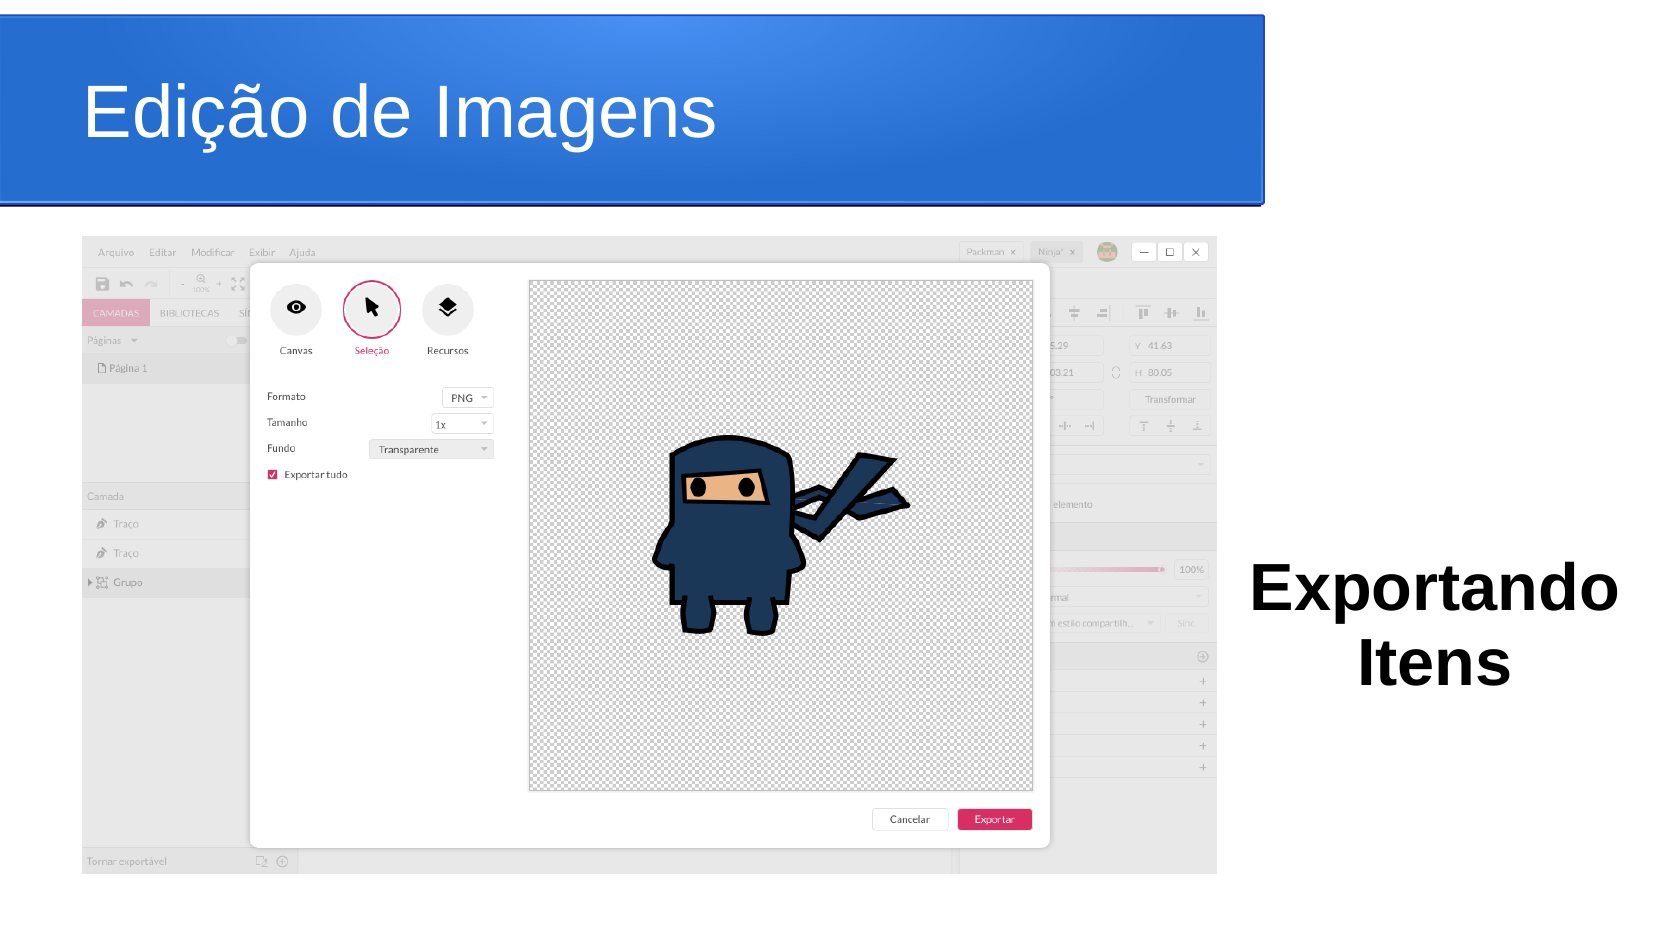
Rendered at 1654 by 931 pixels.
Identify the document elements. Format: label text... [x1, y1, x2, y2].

title Edição de Imagens [82, 35, 1235, 189]
picture [82, 236, 1217, 875]
subtitle Exportando Itens [1217, 513, 1654, 737]
